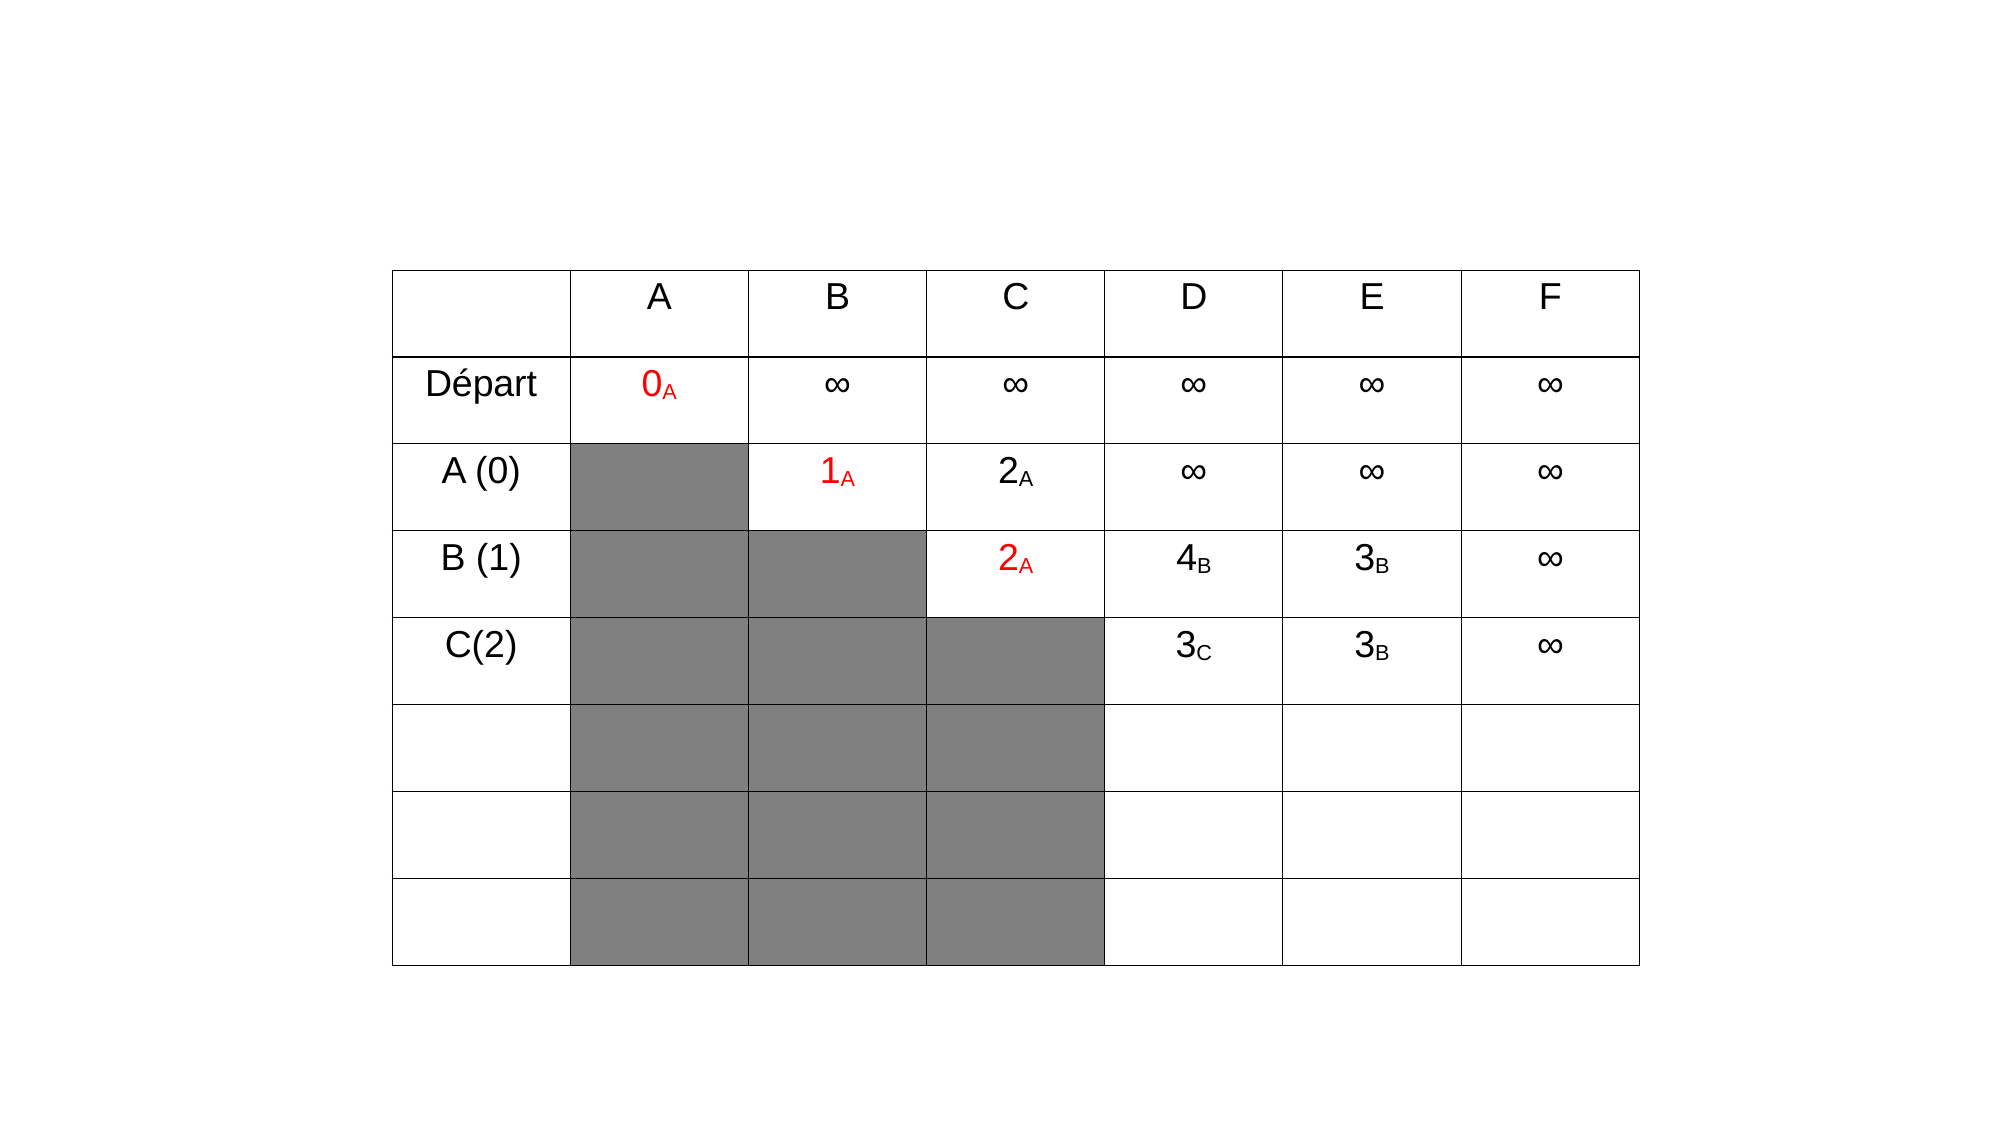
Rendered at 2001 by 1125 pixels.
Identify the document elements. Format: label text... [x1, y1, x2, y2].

table_cell [1283, 879, 1461, 965]
table_header [393, 271, 570, 356]
table_cell [571, 792, 748, 878]
table_cell ∞ [1283, 444, 1461, 530]
table_cell ∞ [1462, 531, 1639, 617]
table_cell [927, 879, 1104, 965]
table_cell [749, 705, 926, 791]
table_cell [571, 444, 748, 530]
table_cell [1105, 879, 1282, 965]
table_cell [1283, 705, 1461, 791]
table_cell ∞ [1105, 444, 1282, 530]
table_cell [571, 879, 748, 965]
table_cell [1105, 705, 1282, 791]
table_cell 1A [749, 444, 926, 530]
table_header F [1462, 271, 1639, 356]
table_cell [571, 531, 748, 617]
table_cell [1283, 792, 1461, 878]
table_cell ∞ [749, 358, 926, 443]
table_cell [749, 879, 926, 965]
table_cell 2A [927, 531, 1104, 617]
table_cell A (0) [393, 444, 570, 530]
table_cell ∞ [927, 358, 1104, 443]
table_cell C(2) [393, 618, 570, 704]
table_cell ∞ [1105, 358, 1282, 443]
table_header C [927, 271, 1104, 356]
table_cell [571, 618, 748, 704]
table_cell 4B [1105, 531, 1282, 617]
table_cell [393, 705, 570, 791]
table_cell [749, 531, 926, 617]
table_cell 3C [1105, 618, 1282, 704]
table_cell [927, 705, 1104, 791]
table_cell [1105, 792, 1282, 878]
table_header E [1283, 271, 1461, 356]
table_cell ∞ [1283, 358, 1461, 443]
table_cell [749, 618, 926, 704]
table_cell [1462, 879, 1639, 965]
table_header B [749, 271, 926, 356]
table_cell [1462, 705, 1639, 791]
table_cell Départ [393, 358, 570, 443]
table_header A [571, 271, 748, 356]
table_cell [393, 792, 570, 878]
table_cell [927, 618, 1104, 704]
table_cell [393, 879, 570, 965]
table_cell [1462, 792, 1639, 878]
table_cell 3B [1283, 618, 1461, 704]
table_cell 2A [927, 444, 1104, 530]
table_cell 3B [1283, 531, 1461, 617]
table_cell 0A [571, 358, 748, 443]
table_cell [749, 792, 926, 878]
table_cell B (1) [393, 531, 570, 617]
table_header D [1105, 271, 1282, 356]
table_cell [571, 705, 748, 791]
table_cell ∞ [1462, 444, 1639, 530]
table_cell ∞ [1462, 618, 1639, 704]
table_cell [927, 792, 1104, 878]
table_cell ∞ [1462, 358, 1639, 443]
